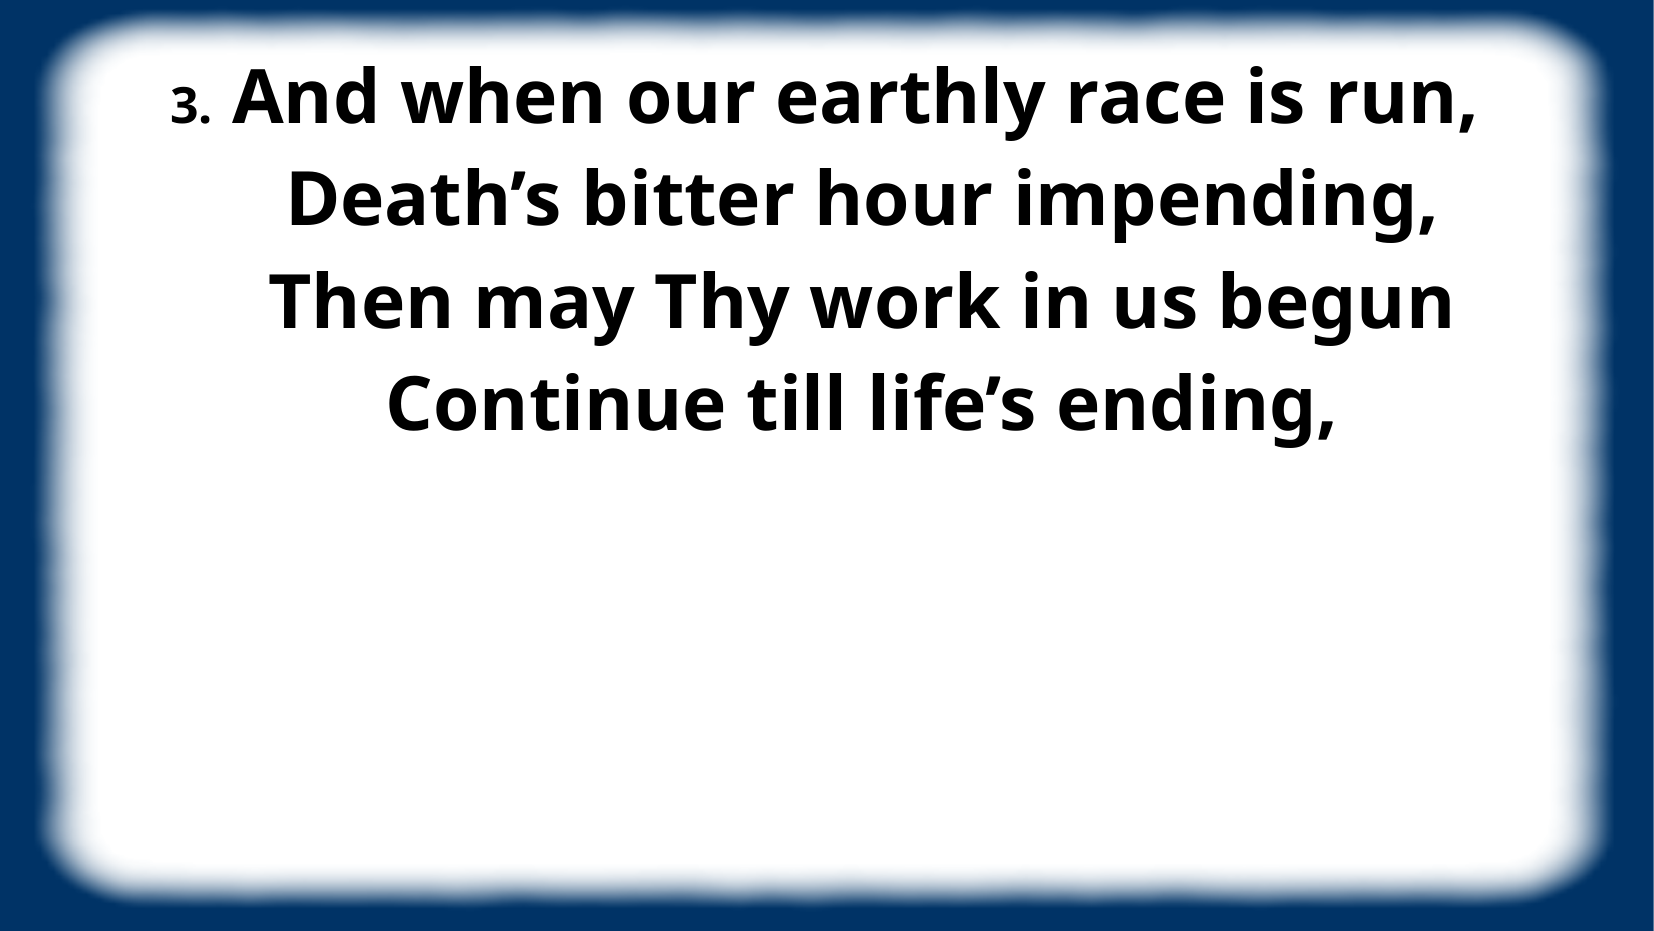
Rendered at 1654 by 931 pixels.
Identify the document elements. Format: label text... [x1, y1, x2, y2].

text_box 3. And when our earthly race is run, Death’s bitter hour impending, Then may Thy work in us begun Continue till life’s ending, [90, 35, 1561, 451]
picture [0, 0, 1654, 931]
